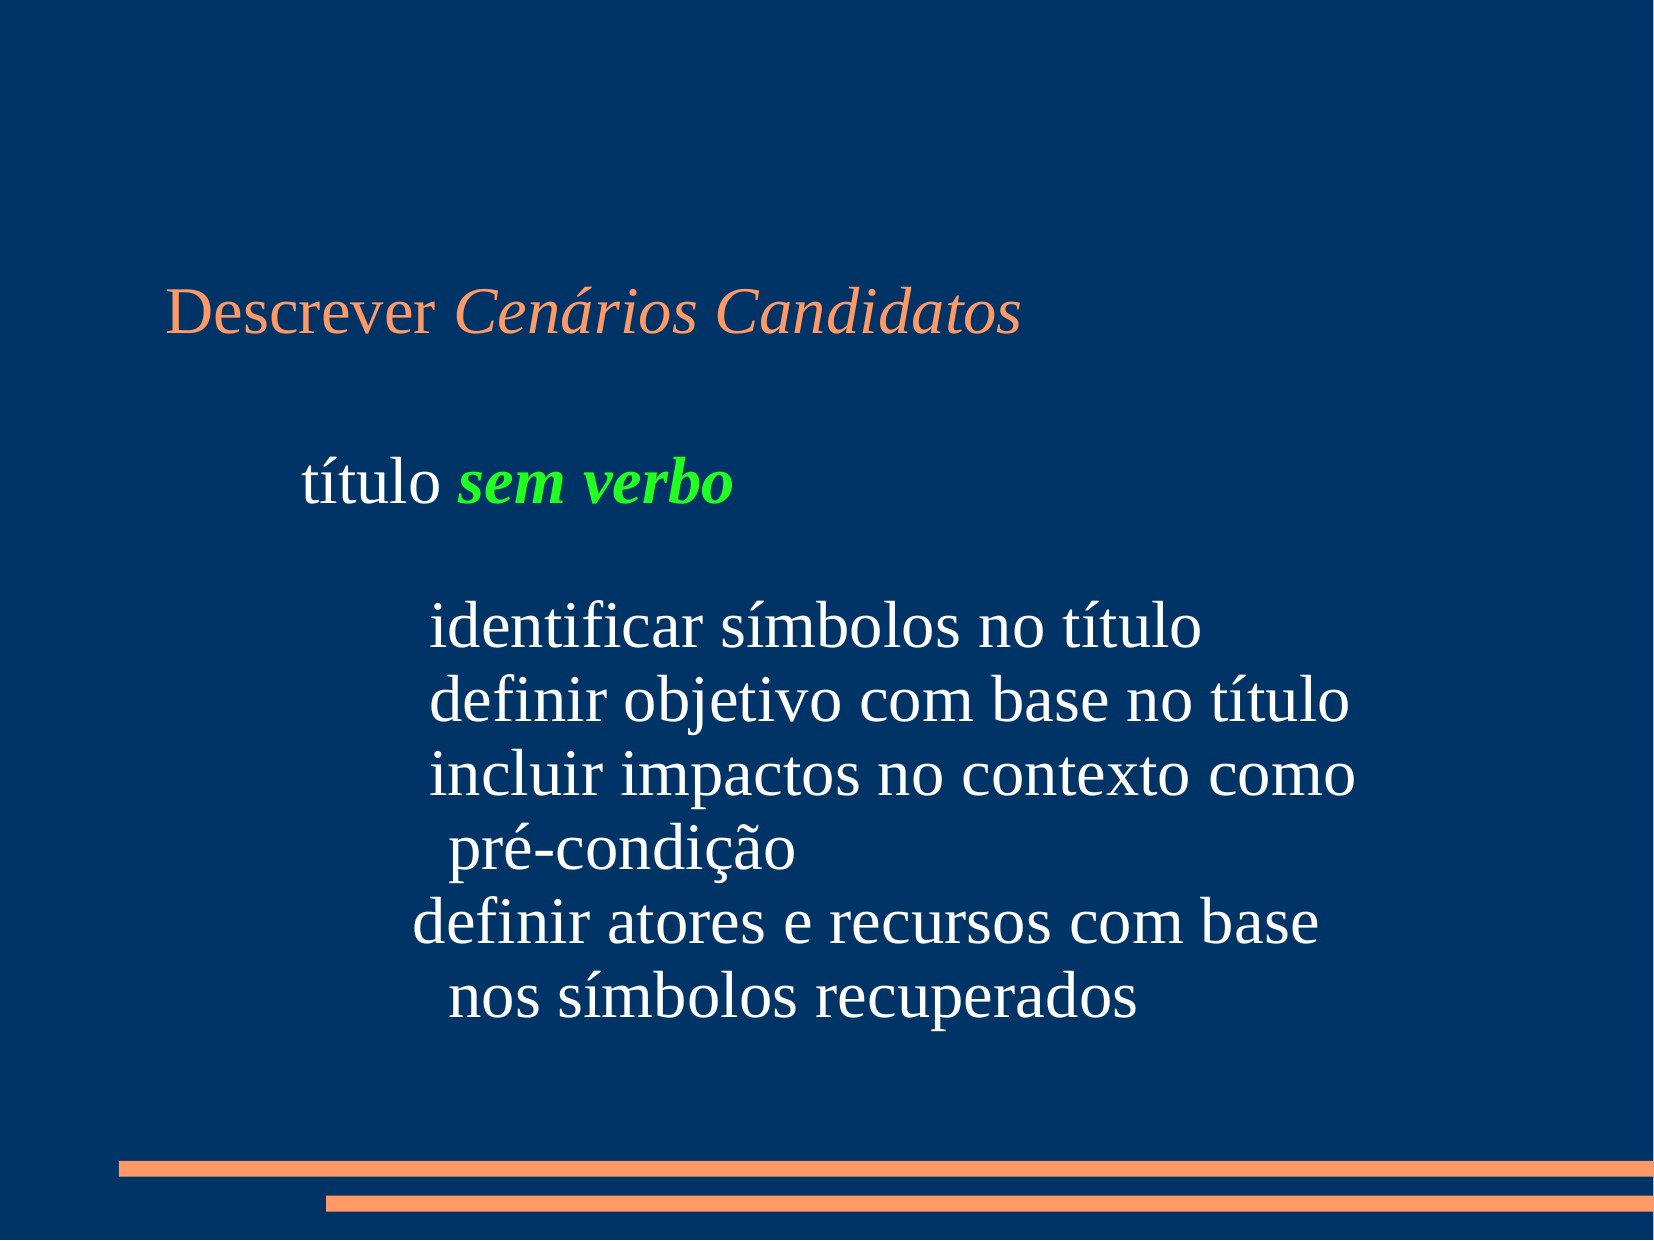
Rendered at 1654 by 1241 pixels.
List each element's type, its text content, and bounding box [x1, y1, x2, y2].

text_box Descrever Cenários Candidatos [147, 273, 1300, 355]
text_box título sem verbo [206, 444, 1093, 532]
text_box identificar símbolos no título definir objetivo com base no título incluir impactos no contexto como pré-condição definir atores e recursos com base nos símbolos recuperados [235, 587, 1422, 1073]
